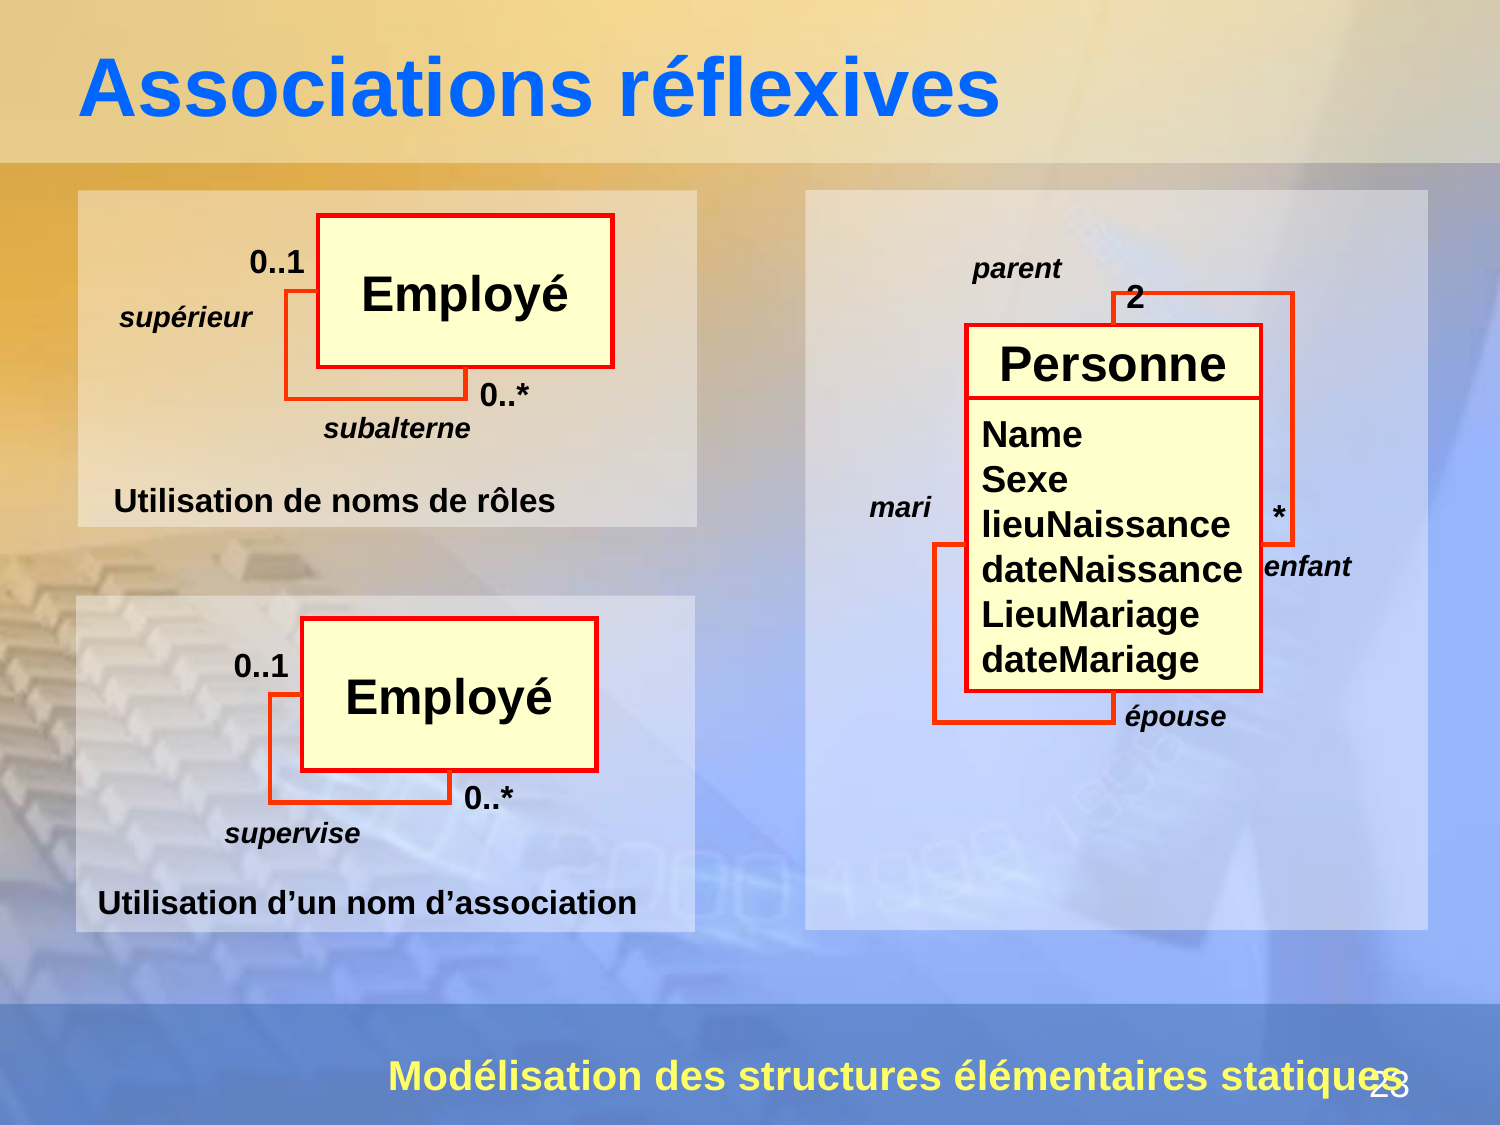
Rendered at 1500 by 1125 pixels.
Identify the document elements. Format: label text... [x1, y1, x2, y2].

text_box 0..* [464, 365, 557, 421]
title Associations réflexives [62, 37, 1469, 143]
text_box [78, 190, 697, 527]
text_box supervise [209, 807, 413, 858]
text_box subalterne [308, 402, 512, 453]
text_box 2 [1111, 268, 1154, 324]
text_box 0..1 [234, 233, 327, 289]
text_box Personne [966, 325, 1261, 398]
text_box Employé [318, 215, 612, 367]
text_box enfant [1248, 539, 1402, 590]
text_box 0..1 [218, 636, 311, 692]
text_box épouse [1109, 690, 1263, 741]
text_box Utilisation de noms de rôles [98, 471, 611, 528]
text_box [805, 190, 1428, 930]
text_box Name Sexe lieuNaissance dateNaissance LieuMariage dateMariage [966, 398, 1261, 691]
text_box mari [854, 481, 963, 532]
text_box [76, 596, 695, 932]
text_box Utilisation d’un nom d’association [82, 873, 667, 929]
text_box parent [957, 241, 1111, 292]
text_box Modélisation des structures élémentaires statiques [388, 1049, 1404, 1099]
text_box Employé [302, 619, 597, 770]
text_box * [1257, 487, 1300, 543]
text_box supérieur [104, 290, 308, 341]
text_box 0..* [448, 768, 541, 824]
